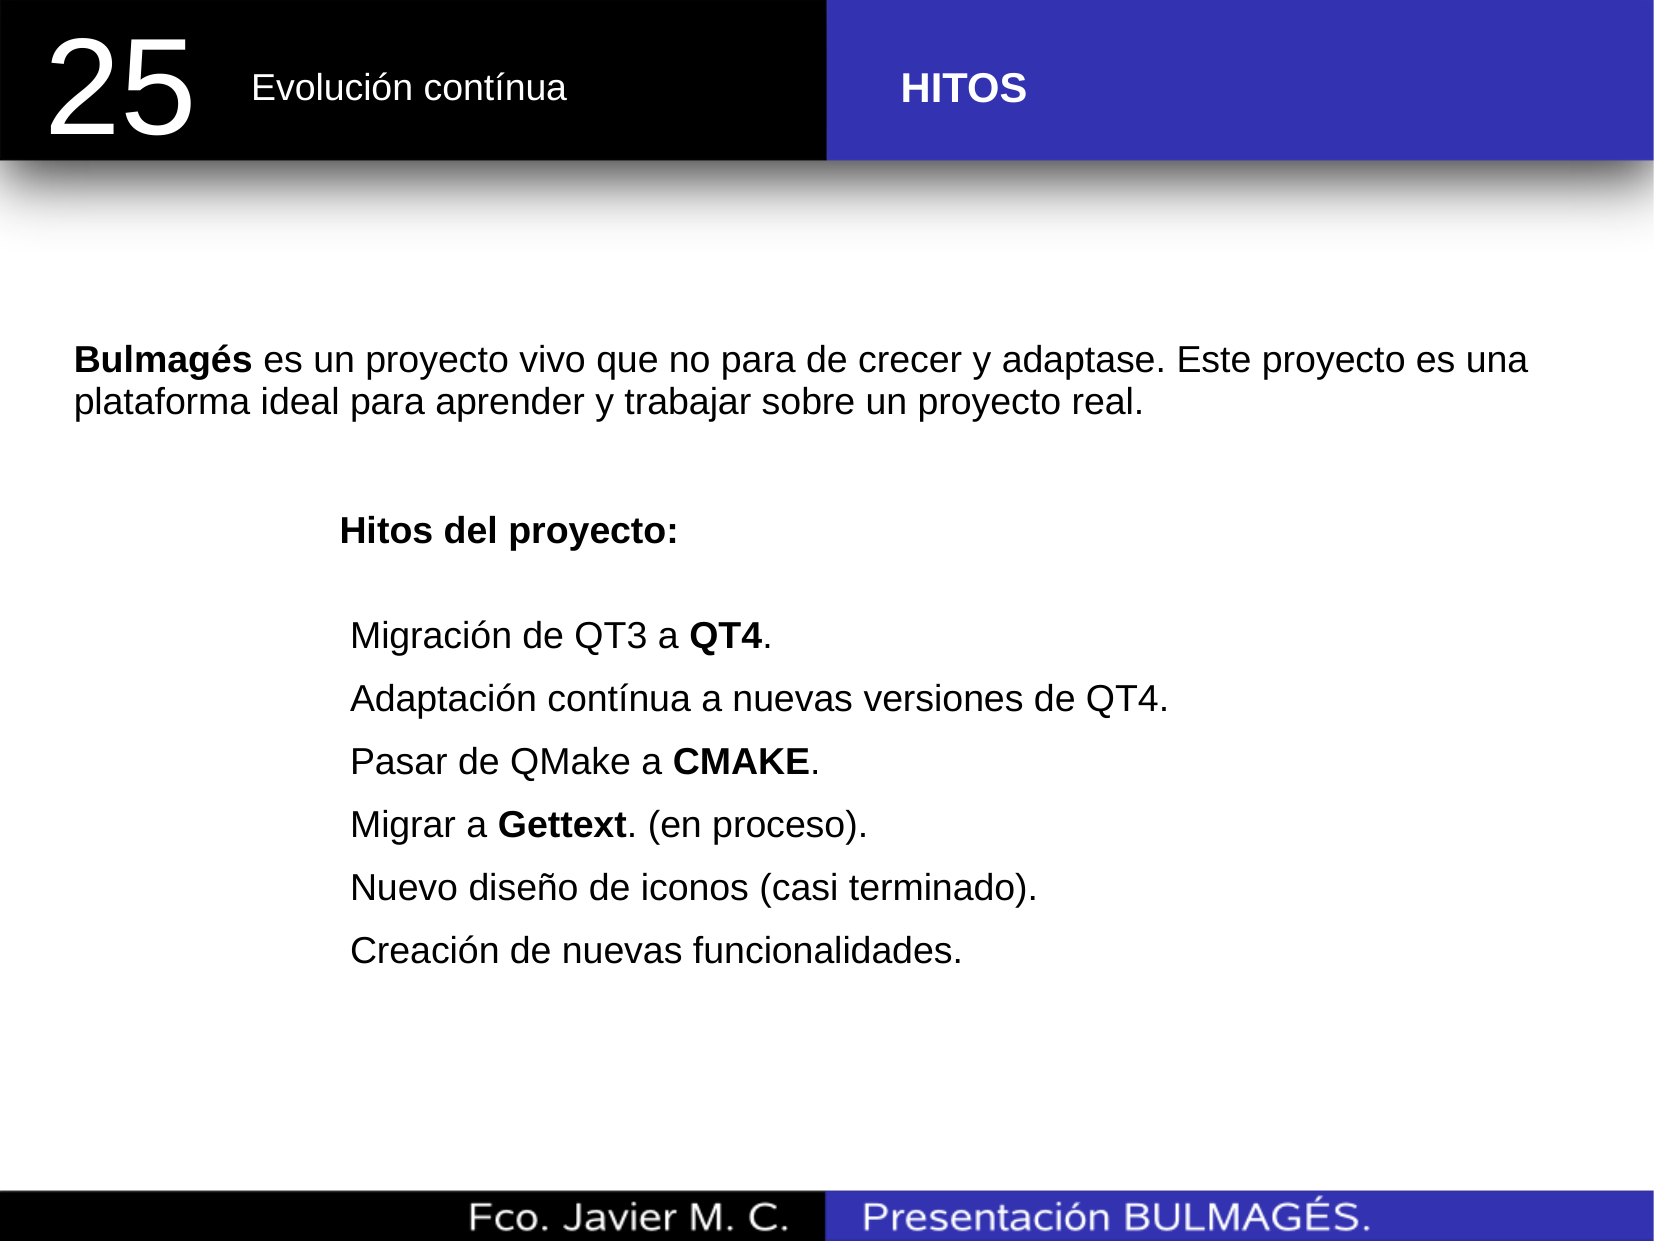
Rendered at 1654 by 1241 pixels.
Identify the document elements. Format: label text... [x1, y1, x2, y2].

text_box Evolución contínua [236, 59, 798, 148]
picture [0, 0, 1654, 1241]
text_box <número>. [29, 2, 237, 325]
text_box Hitos del proyecto: Migración de QT3 a QT4. Adaptación contínua a nuevas versiones de QT4. Pasar de QMake a CMAKE. Migrar a Gettext. (en proceso). Nuevo diseño de iconos (casi terminado). Creación de nuevas funcionalidades. [324, 501, 1388, 979]
text_box Bulmagés es un proyecto vivo que no para de crecer y adaptase. Este proyecto es una plataforma ideal para aprender y trabajar sobre un proyecto real. [59, 330, 1595, 472]
text_box HITOS [885, 56, 1595, 119]
